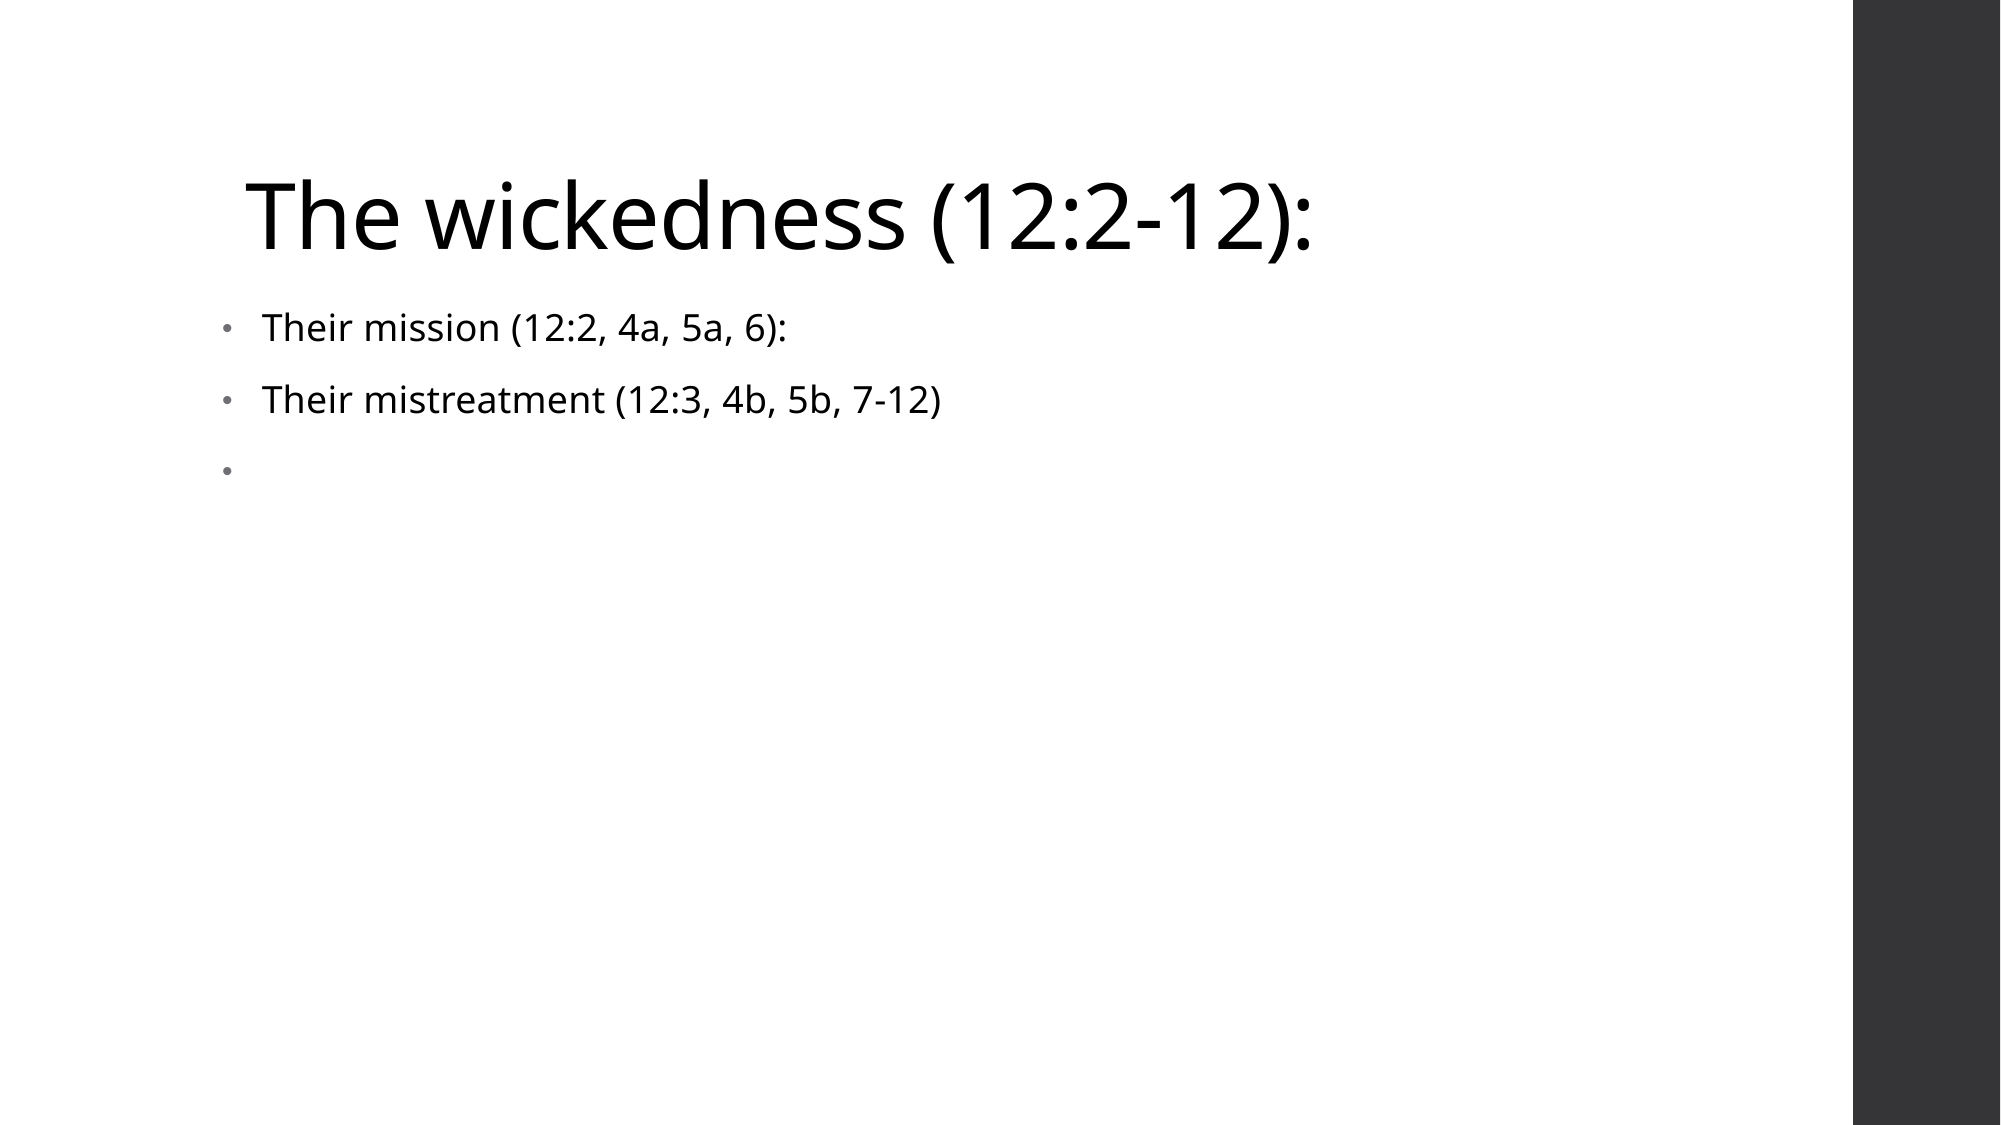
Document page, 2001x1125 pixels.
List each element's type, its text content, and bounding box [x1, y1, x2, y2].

title The wickedness (12:2-12): [206, 60, 1797, 278]
list Their mission (12:2, 4a, 5a, 6): Their mistreatment (12:3, 4b, 5b, 7-12) [206, 299, 1617, 1014]
